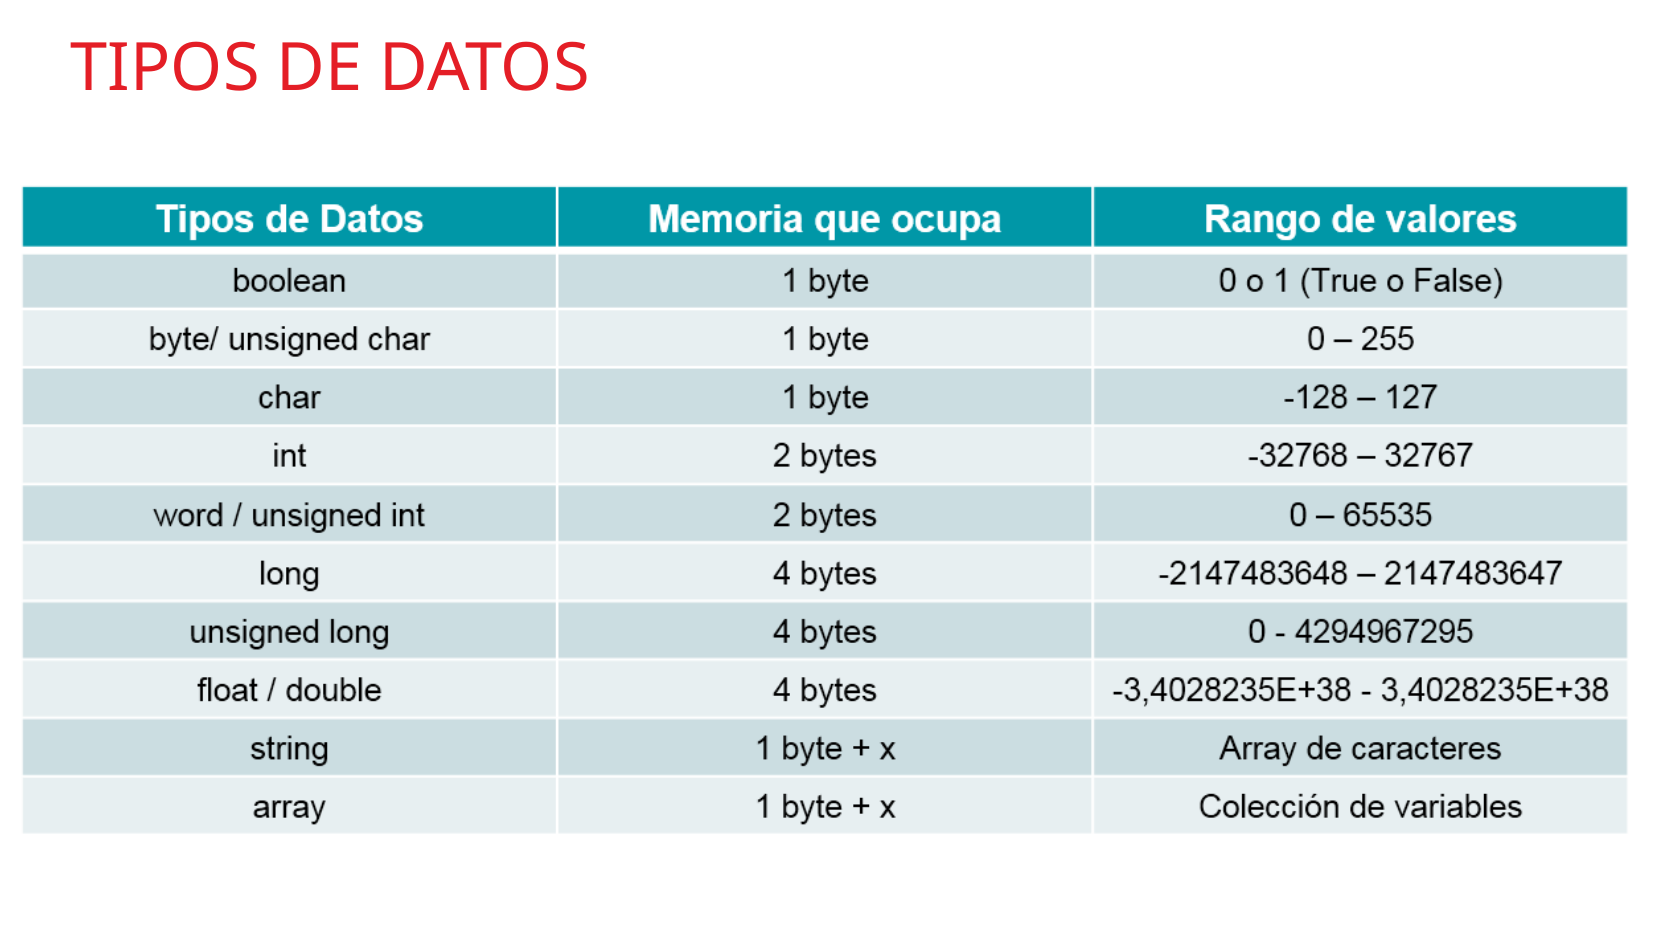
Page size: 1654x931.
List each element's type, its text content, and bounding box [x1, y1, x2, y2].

title TIPOS DE DATOS [70, 11, 1347, 118]
picture [14, 174, 1640, 847]
